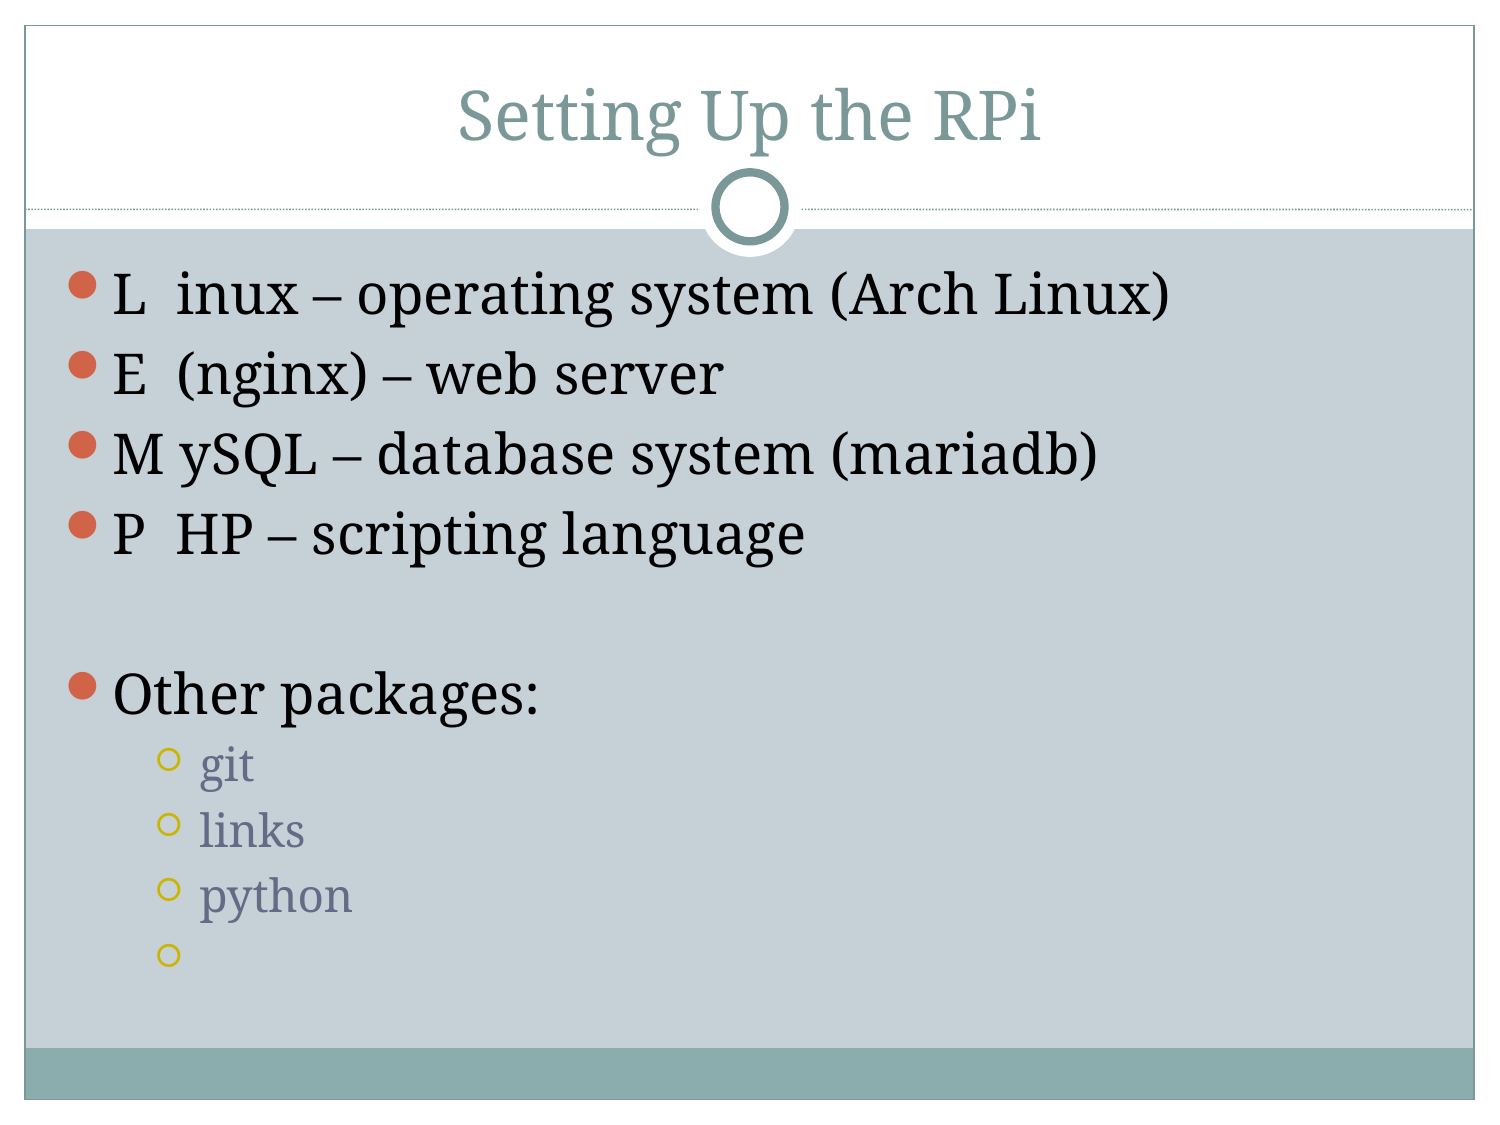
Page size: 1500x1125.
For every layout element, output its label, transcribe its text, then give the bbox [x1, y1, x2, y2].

list L inux – operating system (Arch Linux) E (nginx) – web server M ySQL – database system (mariadb) P HP – scripting language Other packages: git links python [49, 250, 1445, 1001]
title Setting Up the RPi [49, 37, 1450, 162]
